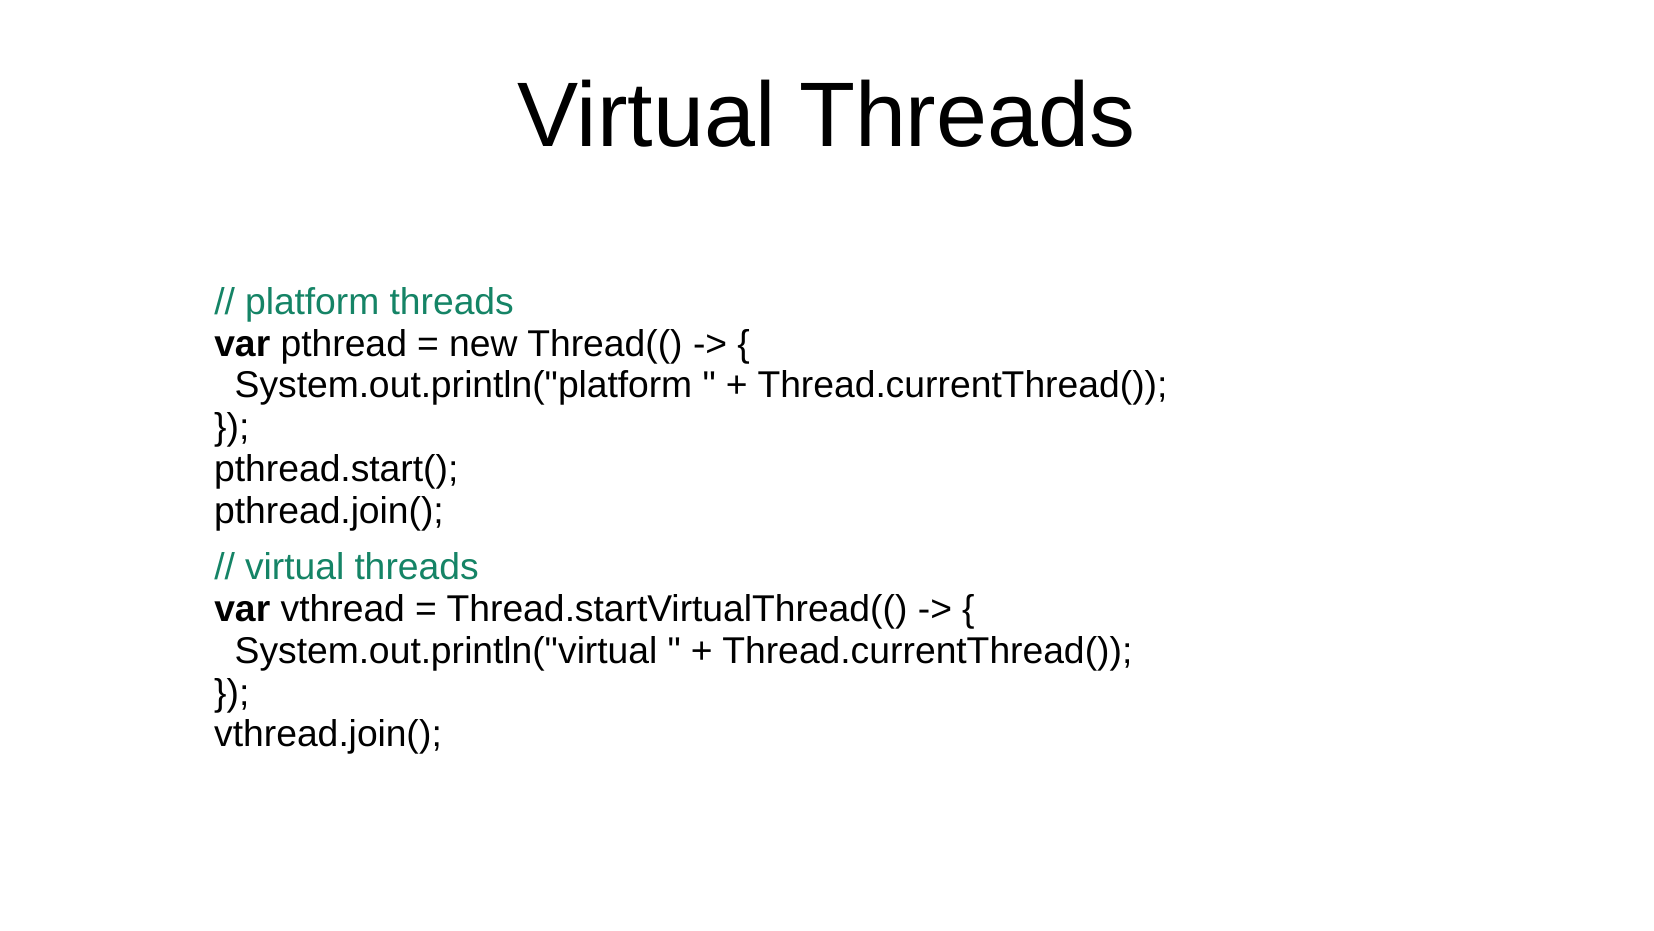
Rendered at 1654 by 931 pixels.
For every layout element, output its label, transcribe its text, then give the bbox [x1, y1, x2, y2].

list // platform threads var pthread = new Thread(() -> { System.out.println("platform " + Thread.currentThread()); }); pthread.start(); pthread.join(); // virtual threads var vthread = Thread.startVirtualThread(() -> { System.out.println("virtual " + Thread.currentThread()); }); vthread.join(); [82, 217, 1571, 758]
title Virtual Threads [82, 37, 1571, 193]
